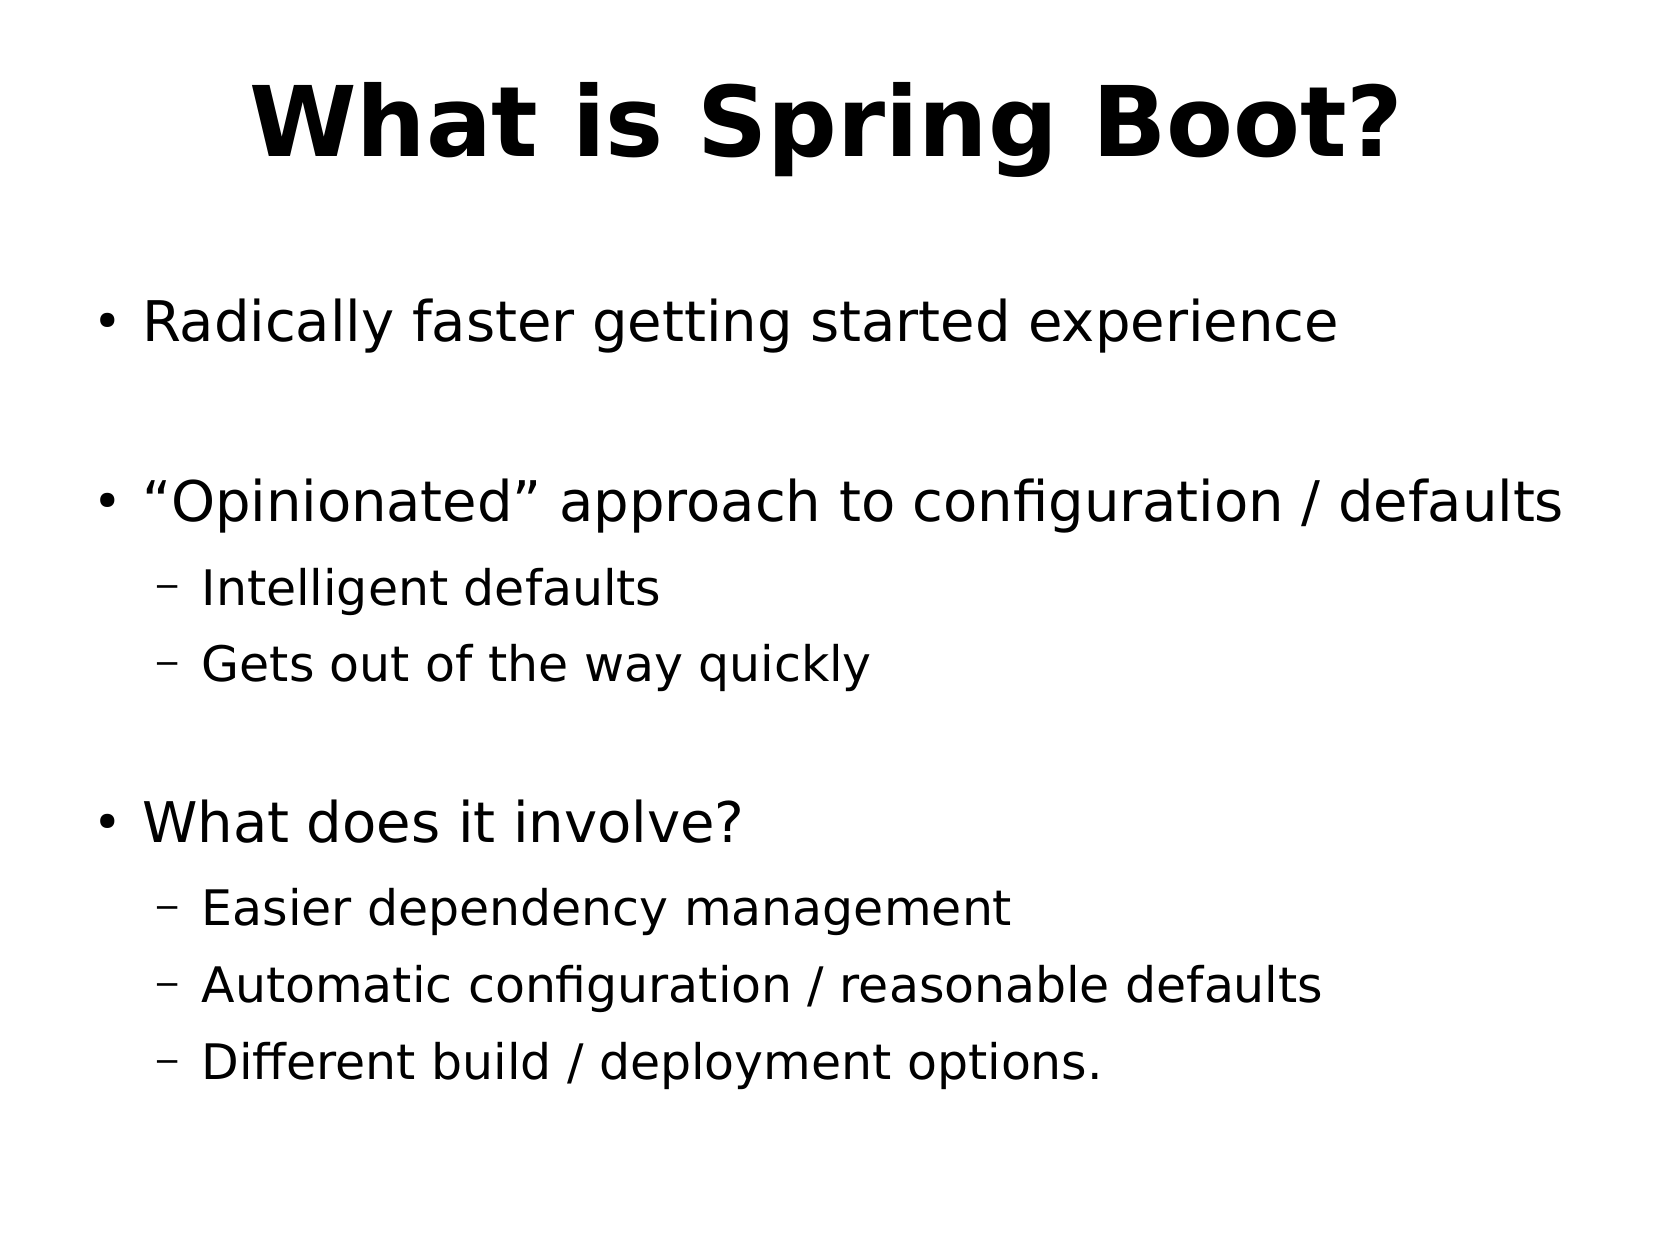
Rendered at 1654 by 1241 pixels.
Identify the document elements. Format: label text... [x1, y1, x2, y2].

list Radically faster getting started experience “Opinionated” approach to configuration / defaults Intelligent defaults Gets out of the way quickly What does it involve? Easier dependency management Automatic configuration / reasonable defaults Different build / deployment options. [82, 289, 1571, 1139]
title What is Spring Boot? [82, 49, 1571, 196]
